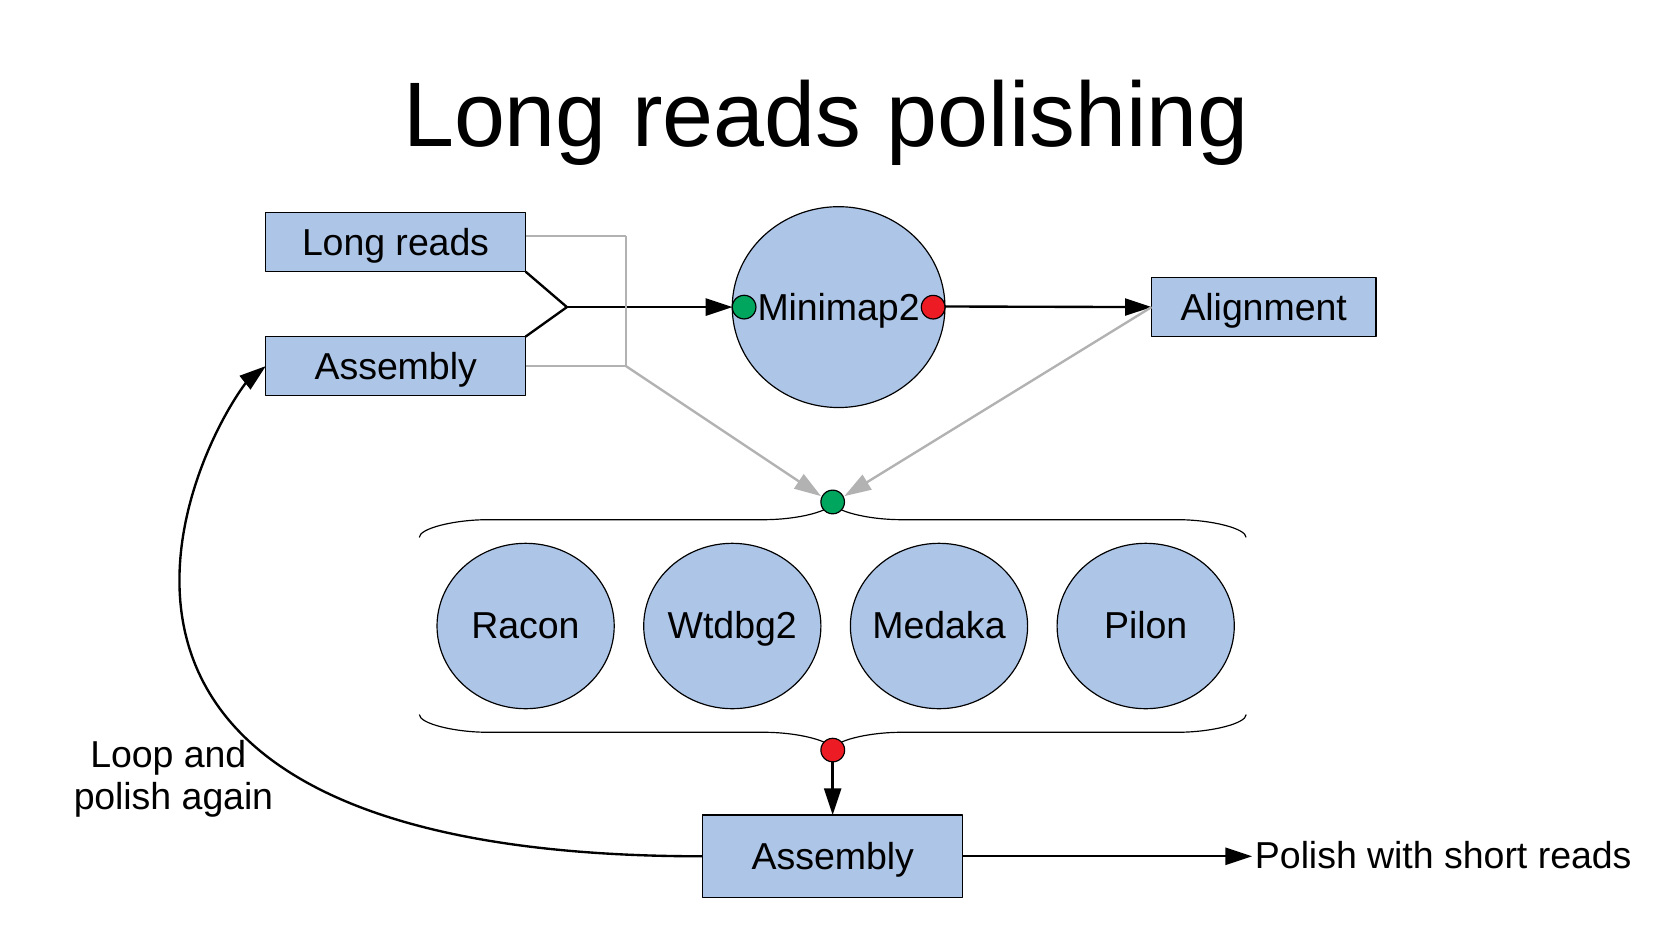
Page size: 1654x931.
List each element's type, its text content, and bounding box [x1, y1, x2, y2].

text_box Long reads [265, 212, 526, 272]
text_box Polish with short reads [1240, 826, 1647, 884]
text_box Assembly [265, 336, 526, 396]
text_box Minimap2 [732, 206, 945, 408]
text_box [732, 295, 756, 319]
text_box [820, 738, 845, 762]
text_box Assembly [702, 814, 963, 898]
text_box [820, 490, 845, 514]
text_box Loop and polish again [59, 726, 288, 826]
text_box Racon [437, 543, 615, 709]
text_box Wtdbg2 [643, 543, 821, 709]
text_box Medaka [850, 543, 1028, 709]
title Long reads polishing [82, 37, 1571, 193]
text_box Pilon [1057, 543, 1235, 709]
text_box [921, 295, 945, 320]
text_box Alignment [1151, 277, 1376, 337]
